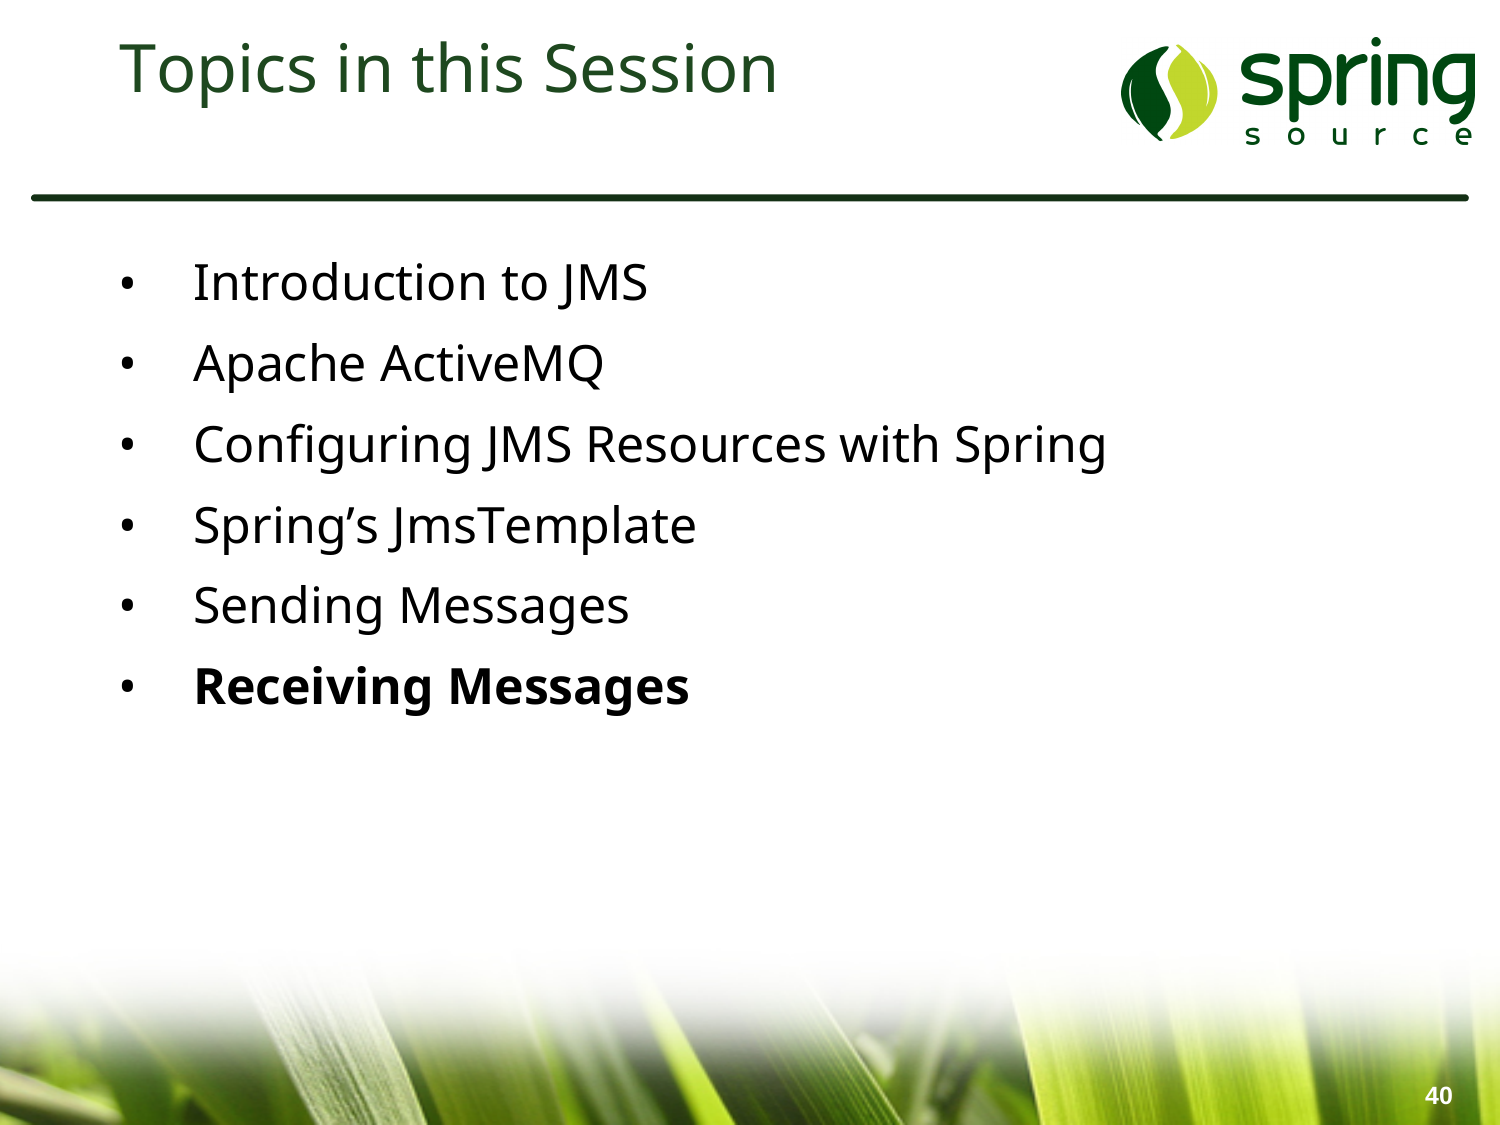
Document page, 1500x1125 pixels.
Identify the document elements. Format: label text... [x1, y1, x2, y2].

picture [0, 944, 1500, 1125]
list Introduction to JMS Apache ActiveMQ Configuring JMS Resources with Spring Spring’s JmsTemplate Sending Messages Receiving Messages [103, 239, 1394, 903]
picture [1137, 37, 1475, 145]
title Topics in this Session [104, 13, 1137, 177]
